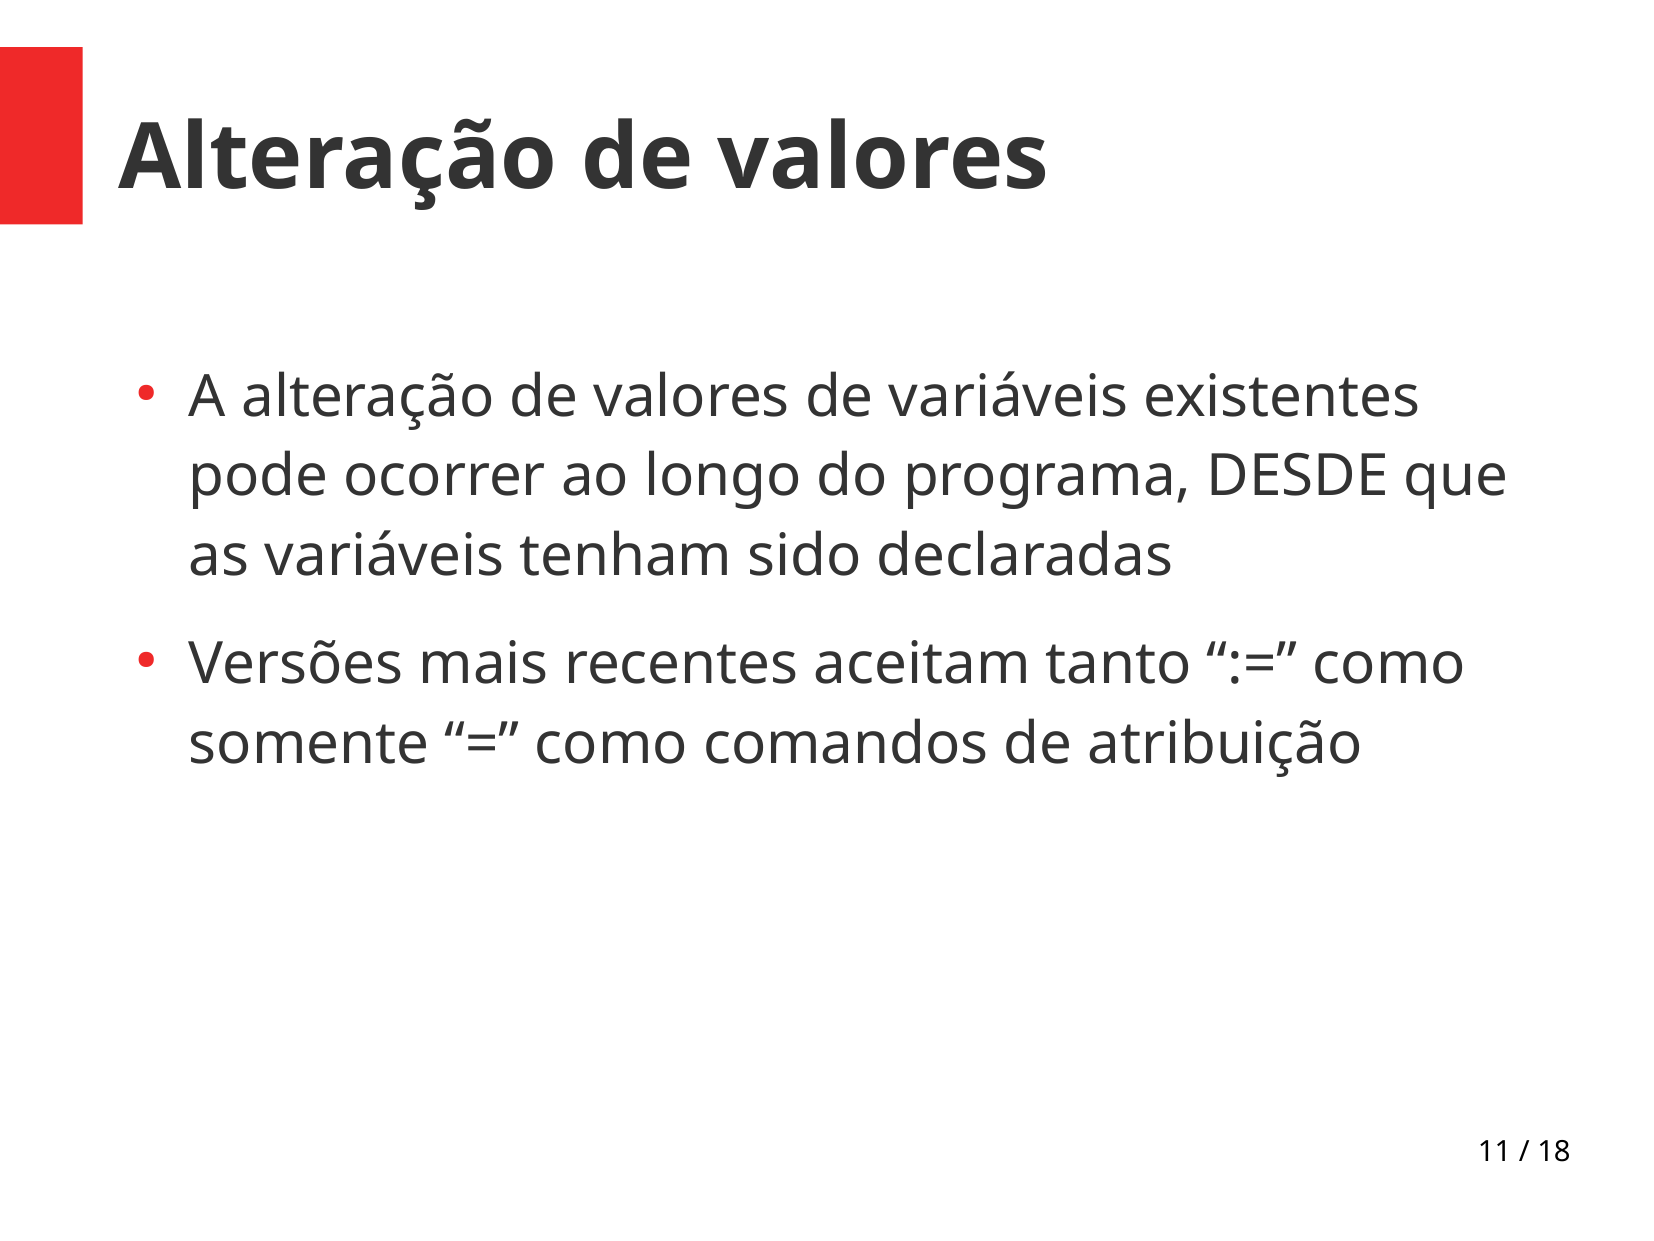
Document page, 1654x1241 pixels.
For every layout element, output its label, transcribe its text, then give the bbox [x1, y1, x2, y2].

title Alteração de valores [118, 49, 1571, 257]
list A alteração de valores de variáveis existentes pode ocorrer ao longo do programa, DESDE que as variáveis tenham sido declaradas Versões mais recentes aceitam tanto “:=” como somente “=” como comandos de atribuição [118, 354, 1536, 1074]
